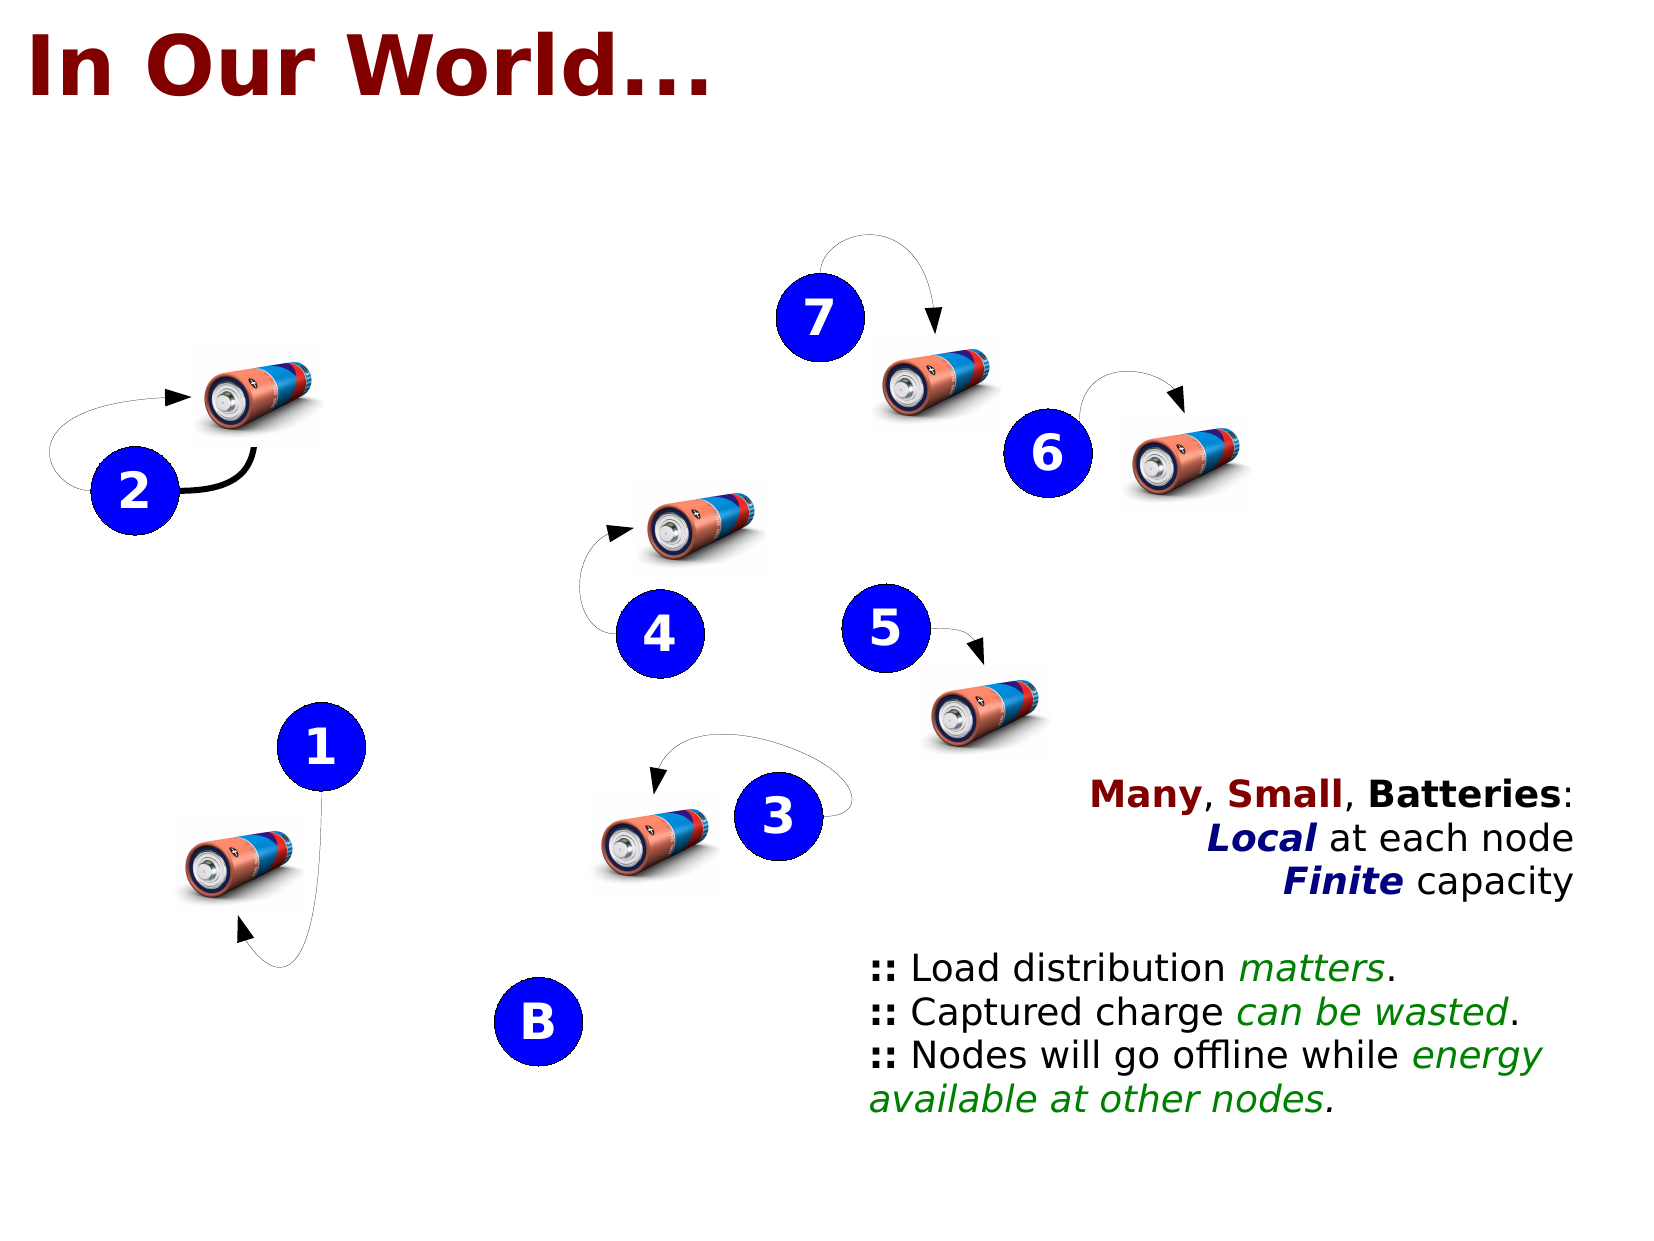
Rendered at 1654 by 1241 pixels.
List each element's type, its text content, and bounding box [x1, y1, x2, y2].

text_box 2 [90, 446, 180, 536]
text_box 6 [1003, 408, 1093, 498]
text_box B [494, 977, 583, 1067]
picture [1119, 413, 1251, 512]
picture [588, 794, 720, 893]
picture [918, 665, 1050, 764]
picture [869, 334, 1001, 433]
picture [191, 347, 323, 447]
text_box 1 [277, 702, 366, 792]
picture [634, 478, 766, 578]
text_box 7 [776, 273, 865, 362]
text_box 3 [734, 772, 824, 861]
text_box 4 [616, 589, 705, 679]
text_box Many, Small, Batteries: Local at each node Finite capacity :: Load distribution matters. :: Captured charge can be wasted. :: Nodes will go offline while energy available at other nodes. [853, 765, 1590, 1129]
picture [172, 816, 304, 916]
title In Our World... [25, 18, 1438, 116]
text_box 5 [841, 583, 931, 673]
